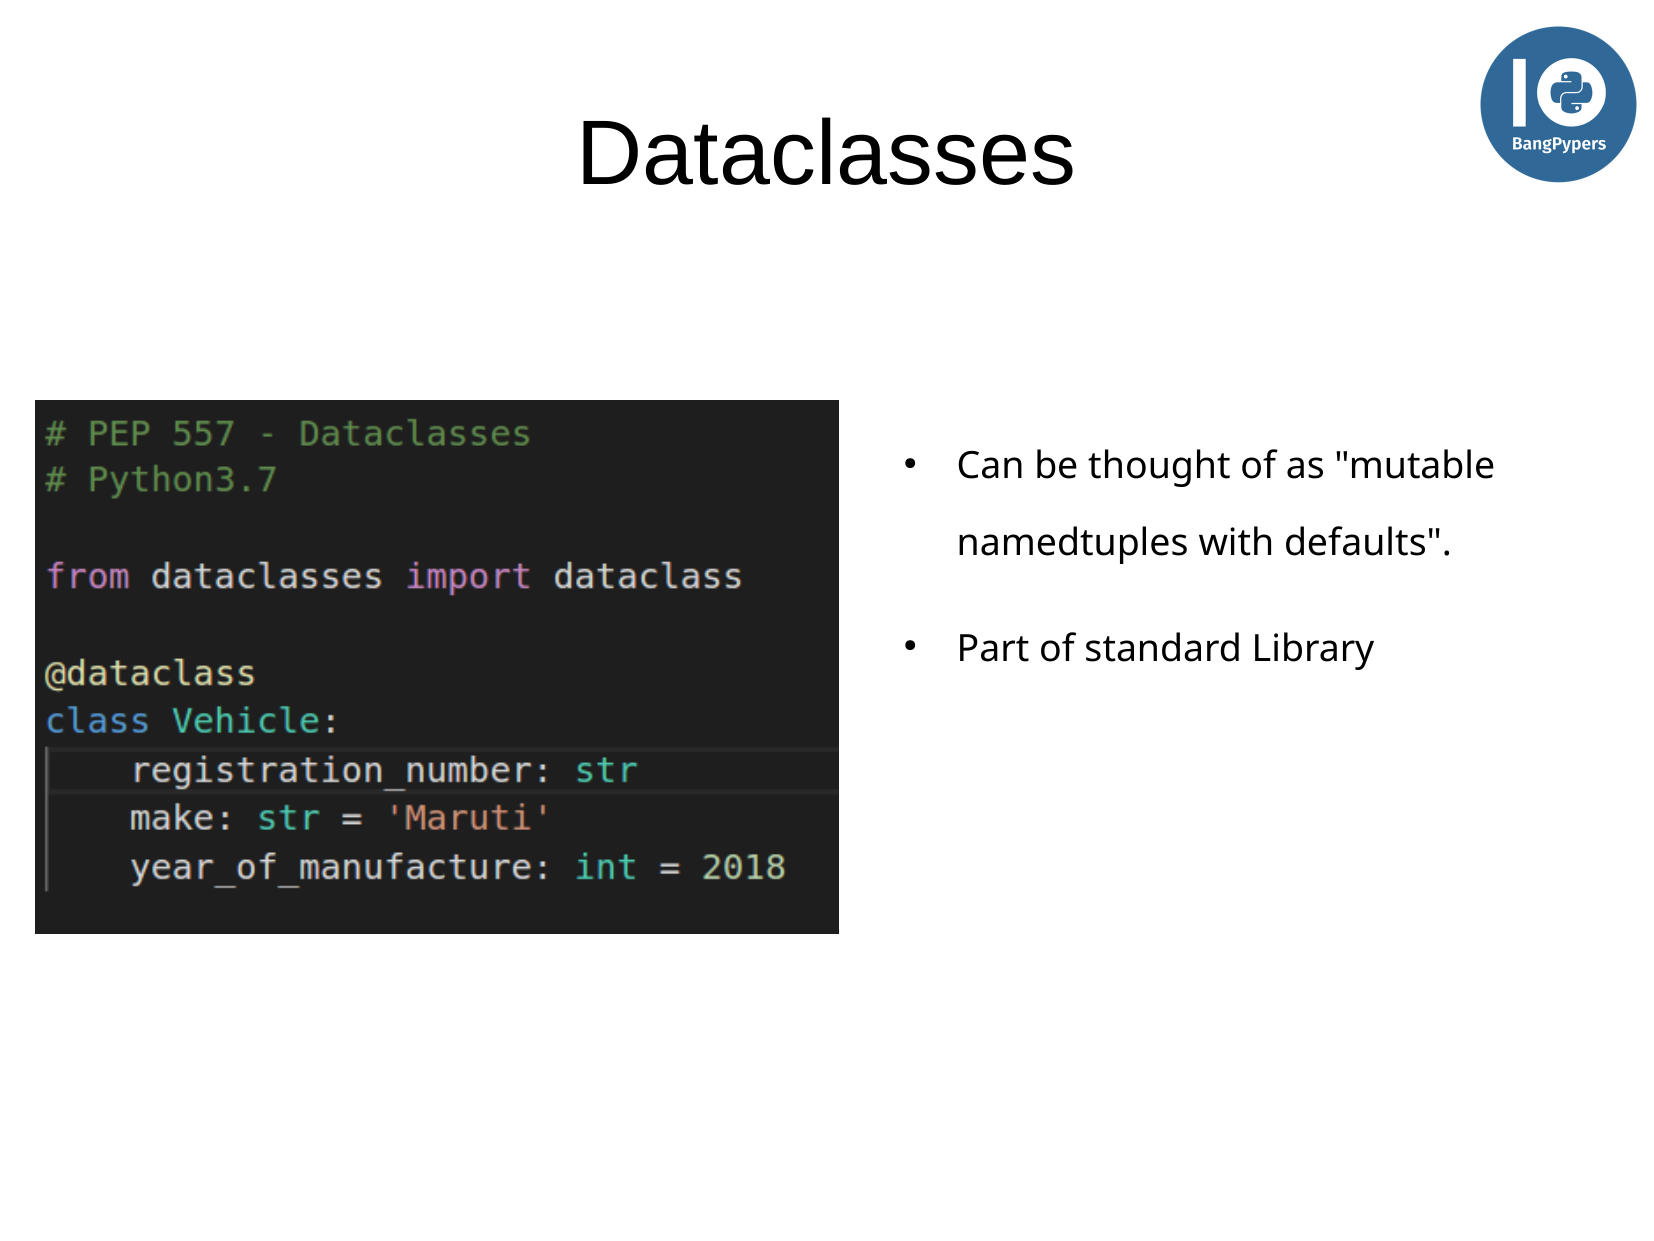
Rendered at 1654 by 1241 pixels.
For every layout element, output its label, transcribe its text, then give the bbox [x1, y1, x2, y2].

title Dataclasses [82, 49, 1571, 257]
picture [1464, 19, 1644, 192]
picture [35, 400, 839, 934]
text_box Can be thought of as "mutable namedtuples with defaults". Part of standard Library [885, 413, 1619, 898]
